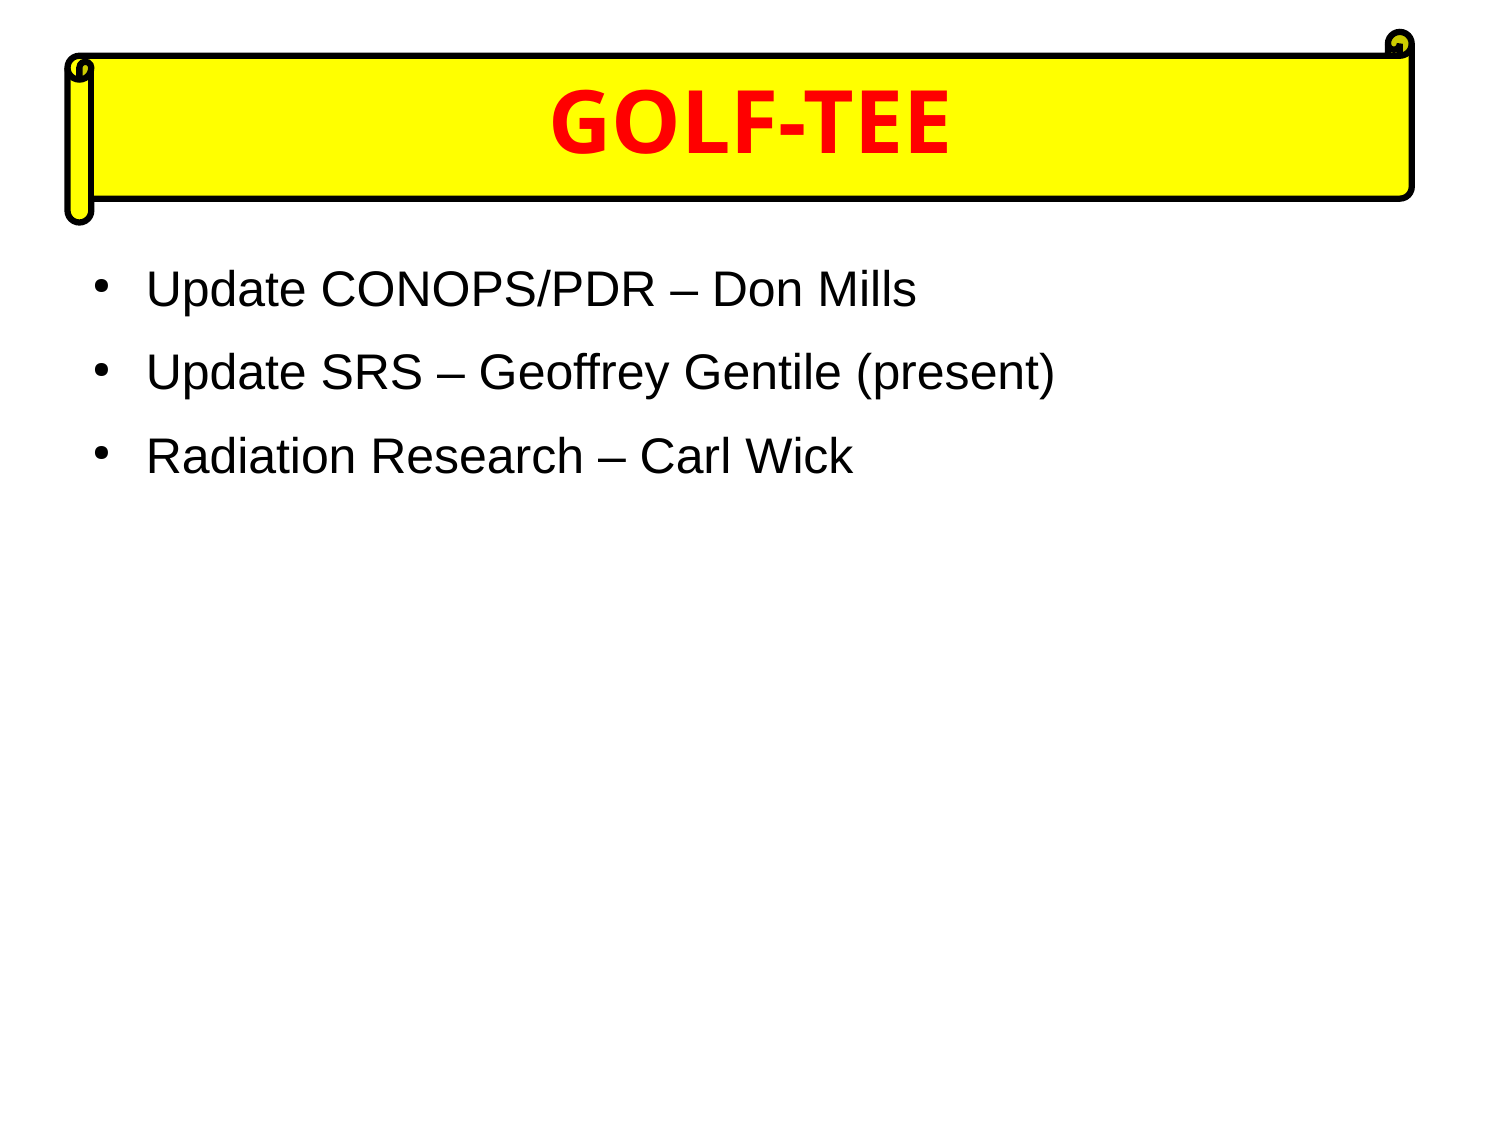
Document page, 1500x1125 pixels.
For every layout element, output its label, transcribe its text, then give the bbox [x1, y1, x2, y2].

text_box [72, 31, 1412, 58]
text_box [67, 179, 1412, 223]
list Update CONOPS/PDR – Don Mills Update SRS – Geoffrey Gentile (present) Radiation Research – Carl Wick [75, 263, 1425, 916]
text_box GOLF-TEE [0, 58, 1500, 179]
